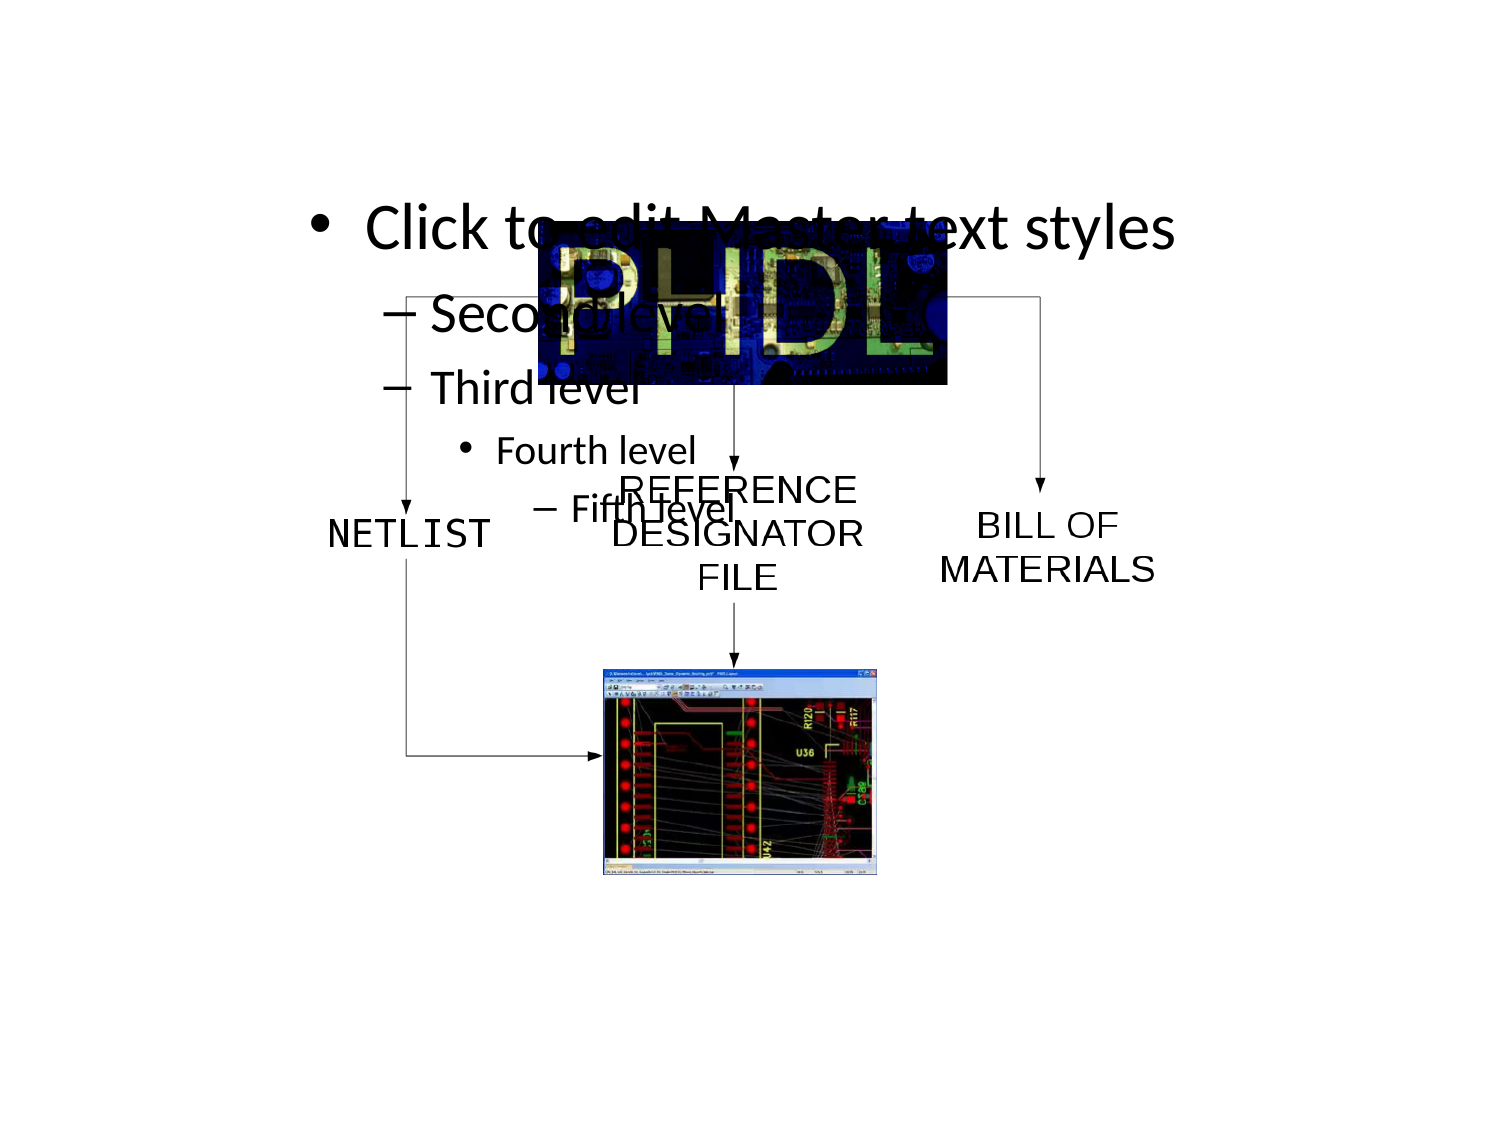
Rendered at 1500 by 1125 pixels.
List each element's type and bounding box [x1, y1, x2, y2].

picture [262, 174, 1224, 918]
